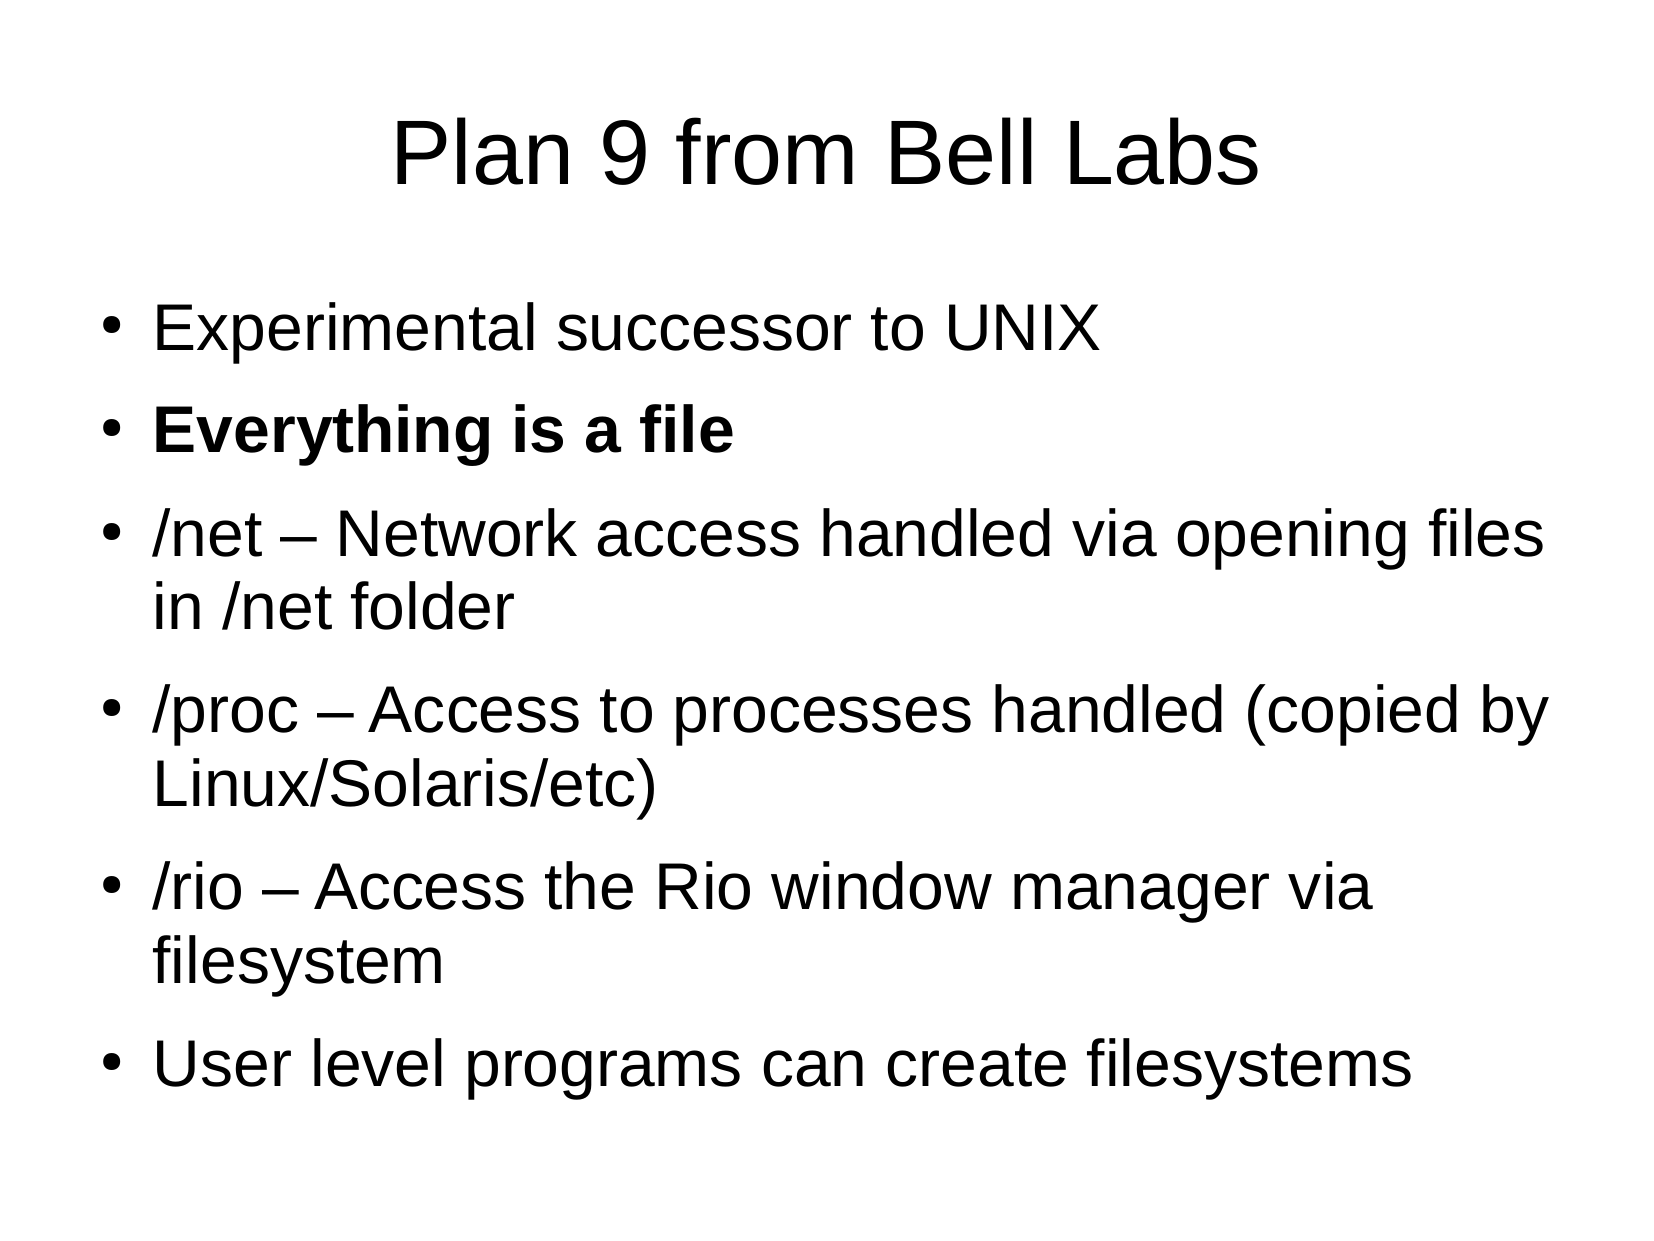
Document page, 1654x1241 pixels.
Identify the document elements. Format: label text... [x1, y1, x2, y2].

title Plan 9 from Bell Labs [82, 49, 1571, 257]
list Experimental successor to UNIX Everything is a file /net – Network access handled via opening files in /net folder /proc – Access to processes handled (copied by Linux/Solaris/etc) /rio – Access the Rio window manager via filesystem User level programs can create filesystems [82, 290, 1571, 1109]
